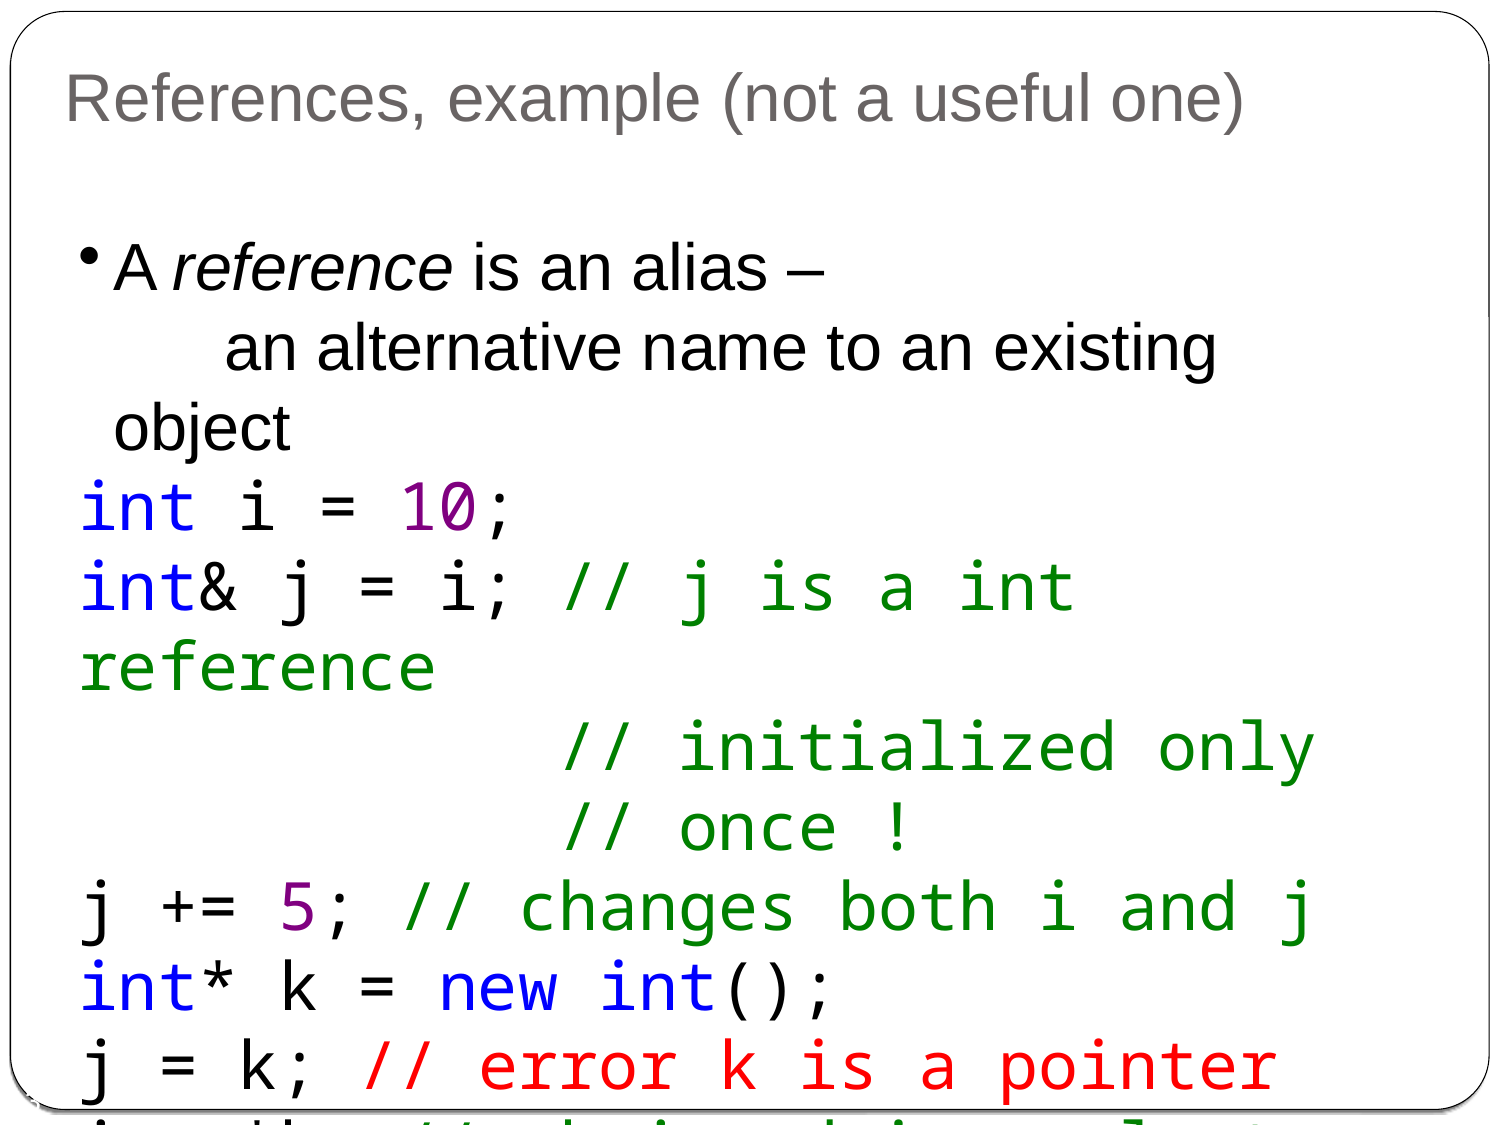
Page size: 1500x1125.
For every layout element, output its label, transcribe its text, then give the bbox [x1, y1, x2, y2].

text_box A reference is an alias – an alternative name to an existing object int i = 10; int& j = i; // j is a int reference // initialized only // once ! j += 5; // changes both i and j int* k = new int(); j = k; // error k is a pointer j = *k; // ok j and i equals to *k [48, 201, 1415, 1079]
title References, example (not a useful one) [50, 45, 1450, 150]
slide_number <number> [0, 1074, 50, 1125]
